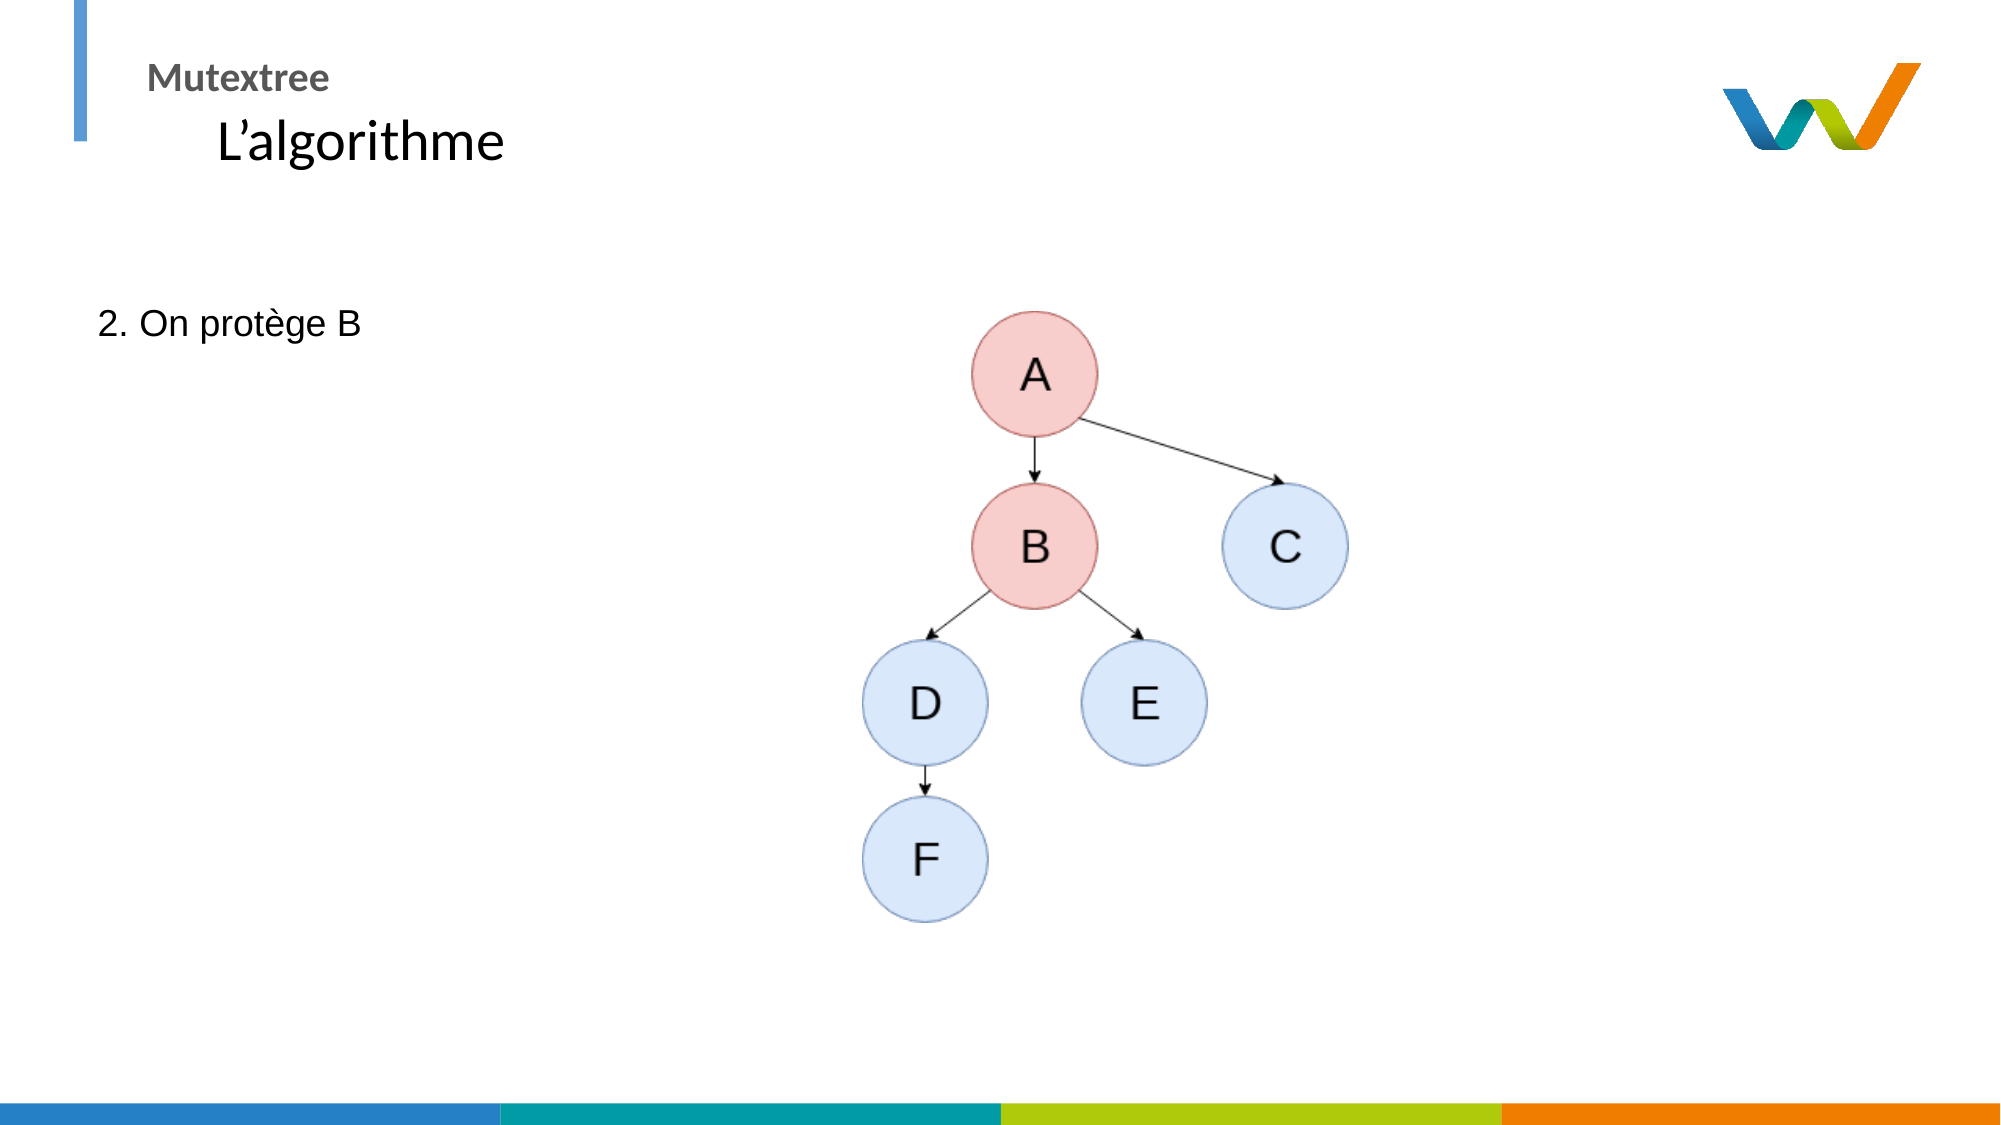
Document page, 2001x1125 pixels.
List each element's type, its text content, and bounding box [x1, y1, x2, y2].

picture [862, 311, 1349, 923]
list Mutextree [131, 48, 1400, 103]
list L’algorithme [131, 103, 1400, 157]
text_box 2. On protège B [82, 295, 963, 395]
picture [1702, 63, 1931, 157]
